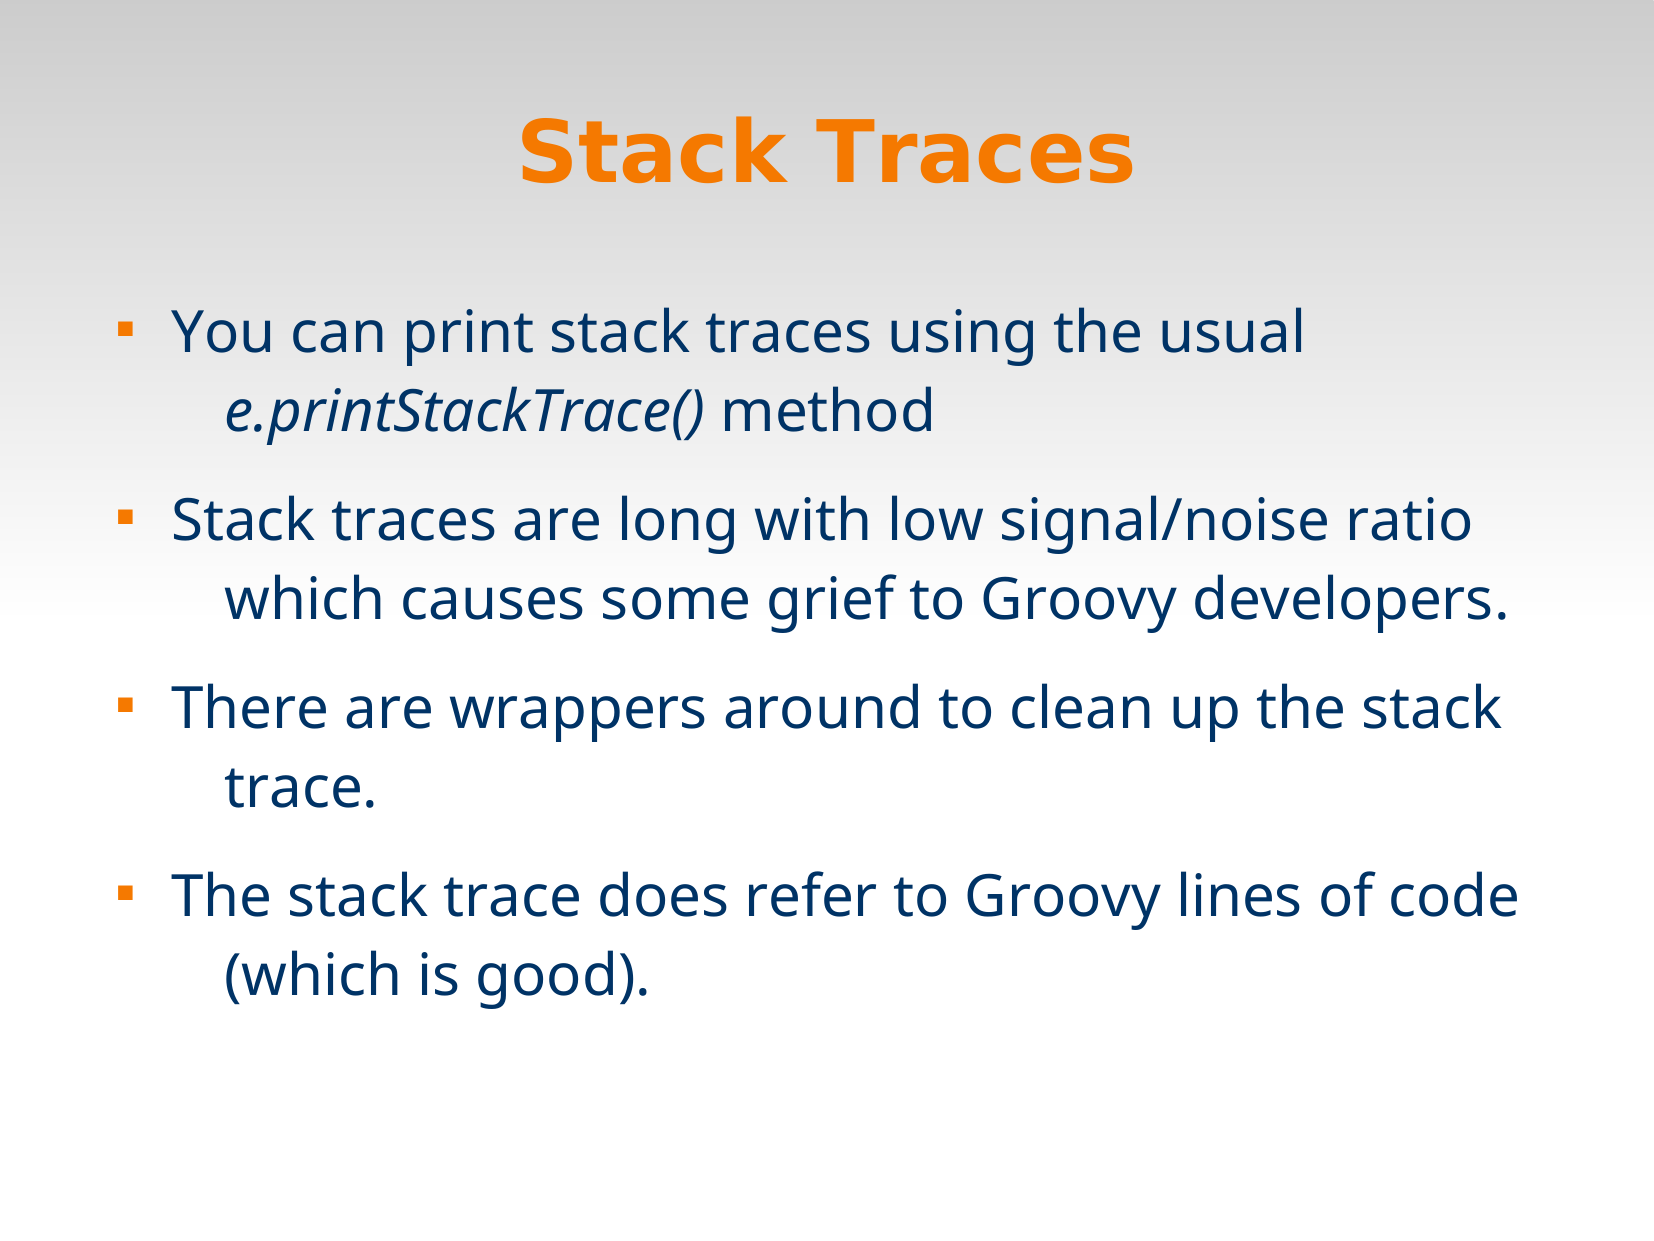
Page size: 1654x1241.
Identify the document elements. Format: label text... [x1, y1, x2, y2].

title Stack Traces [82, 49, 1571, 257]
list You can print stack traces using the usual e.printStackTrace() method Stack traces are long with low signal/noise ratio which causes some grief to Groovy developers. There are wrappers around to clean up the stack trace. The stack trace does refer to Groovy lines of code (which is good). [82, 290, 1571, 1109]
